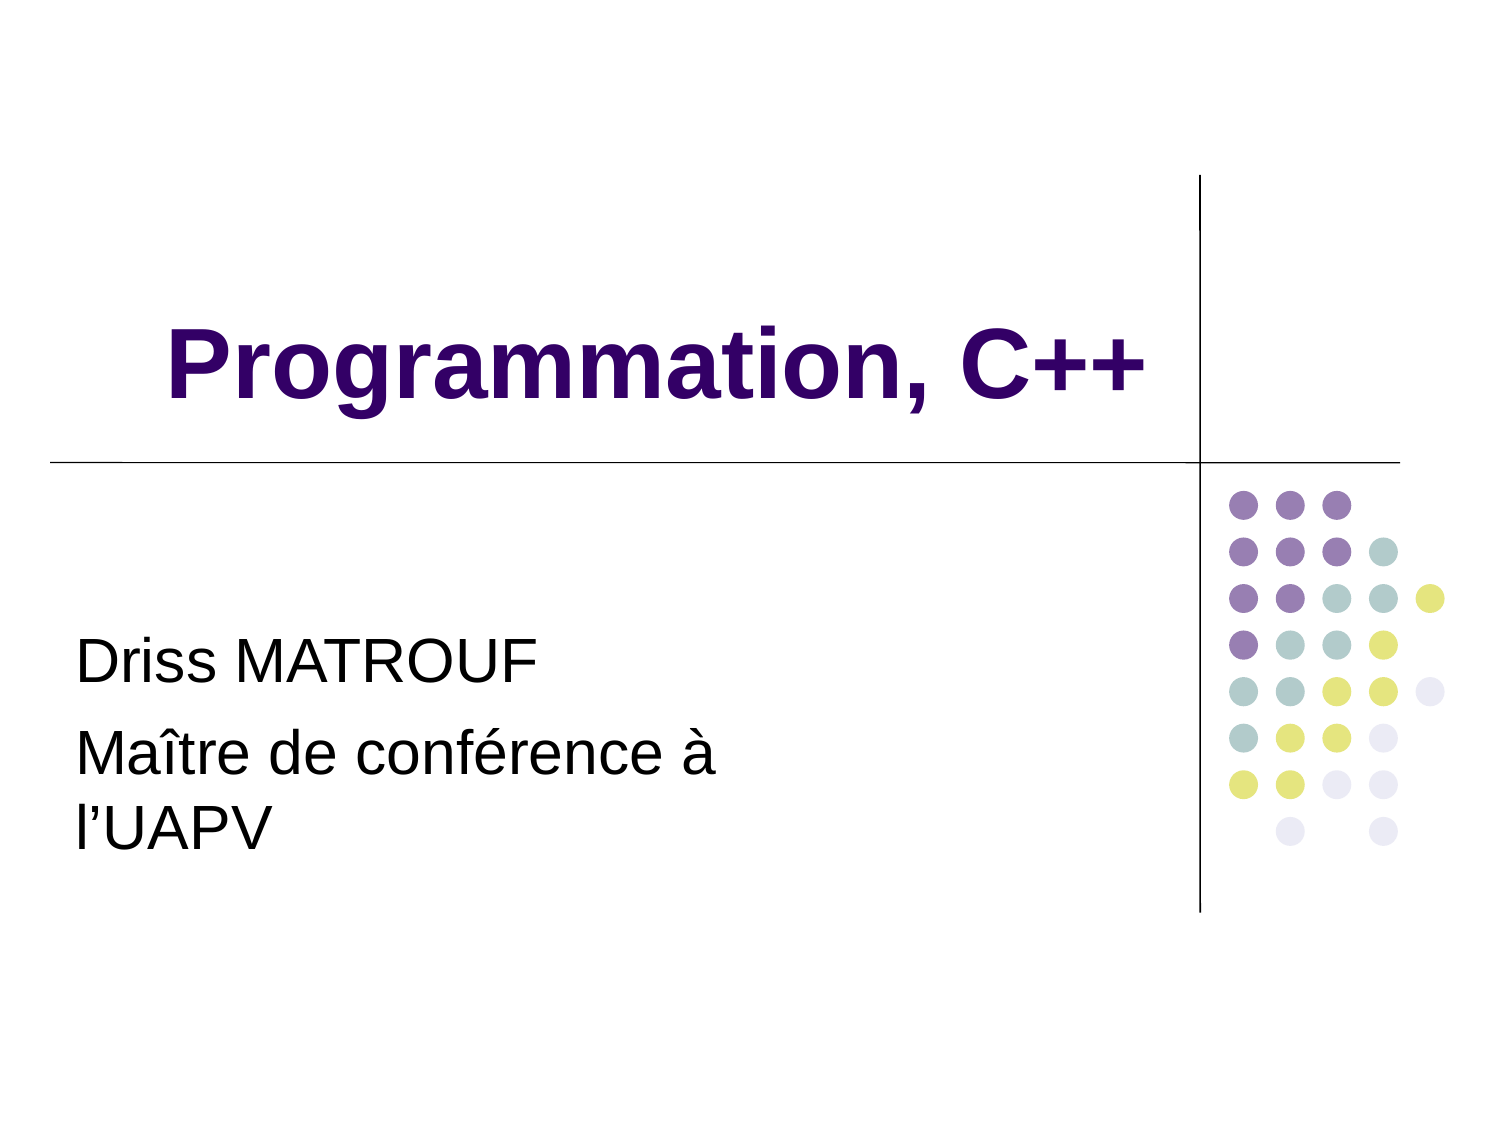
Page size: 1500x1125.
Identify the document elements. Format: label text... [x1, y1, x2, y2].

list Driss MATROUF Maître de conférence à l’UAPV [75, 620, 739, 1006]
title Programmation, C++ [51, 60, 1164, 427]
